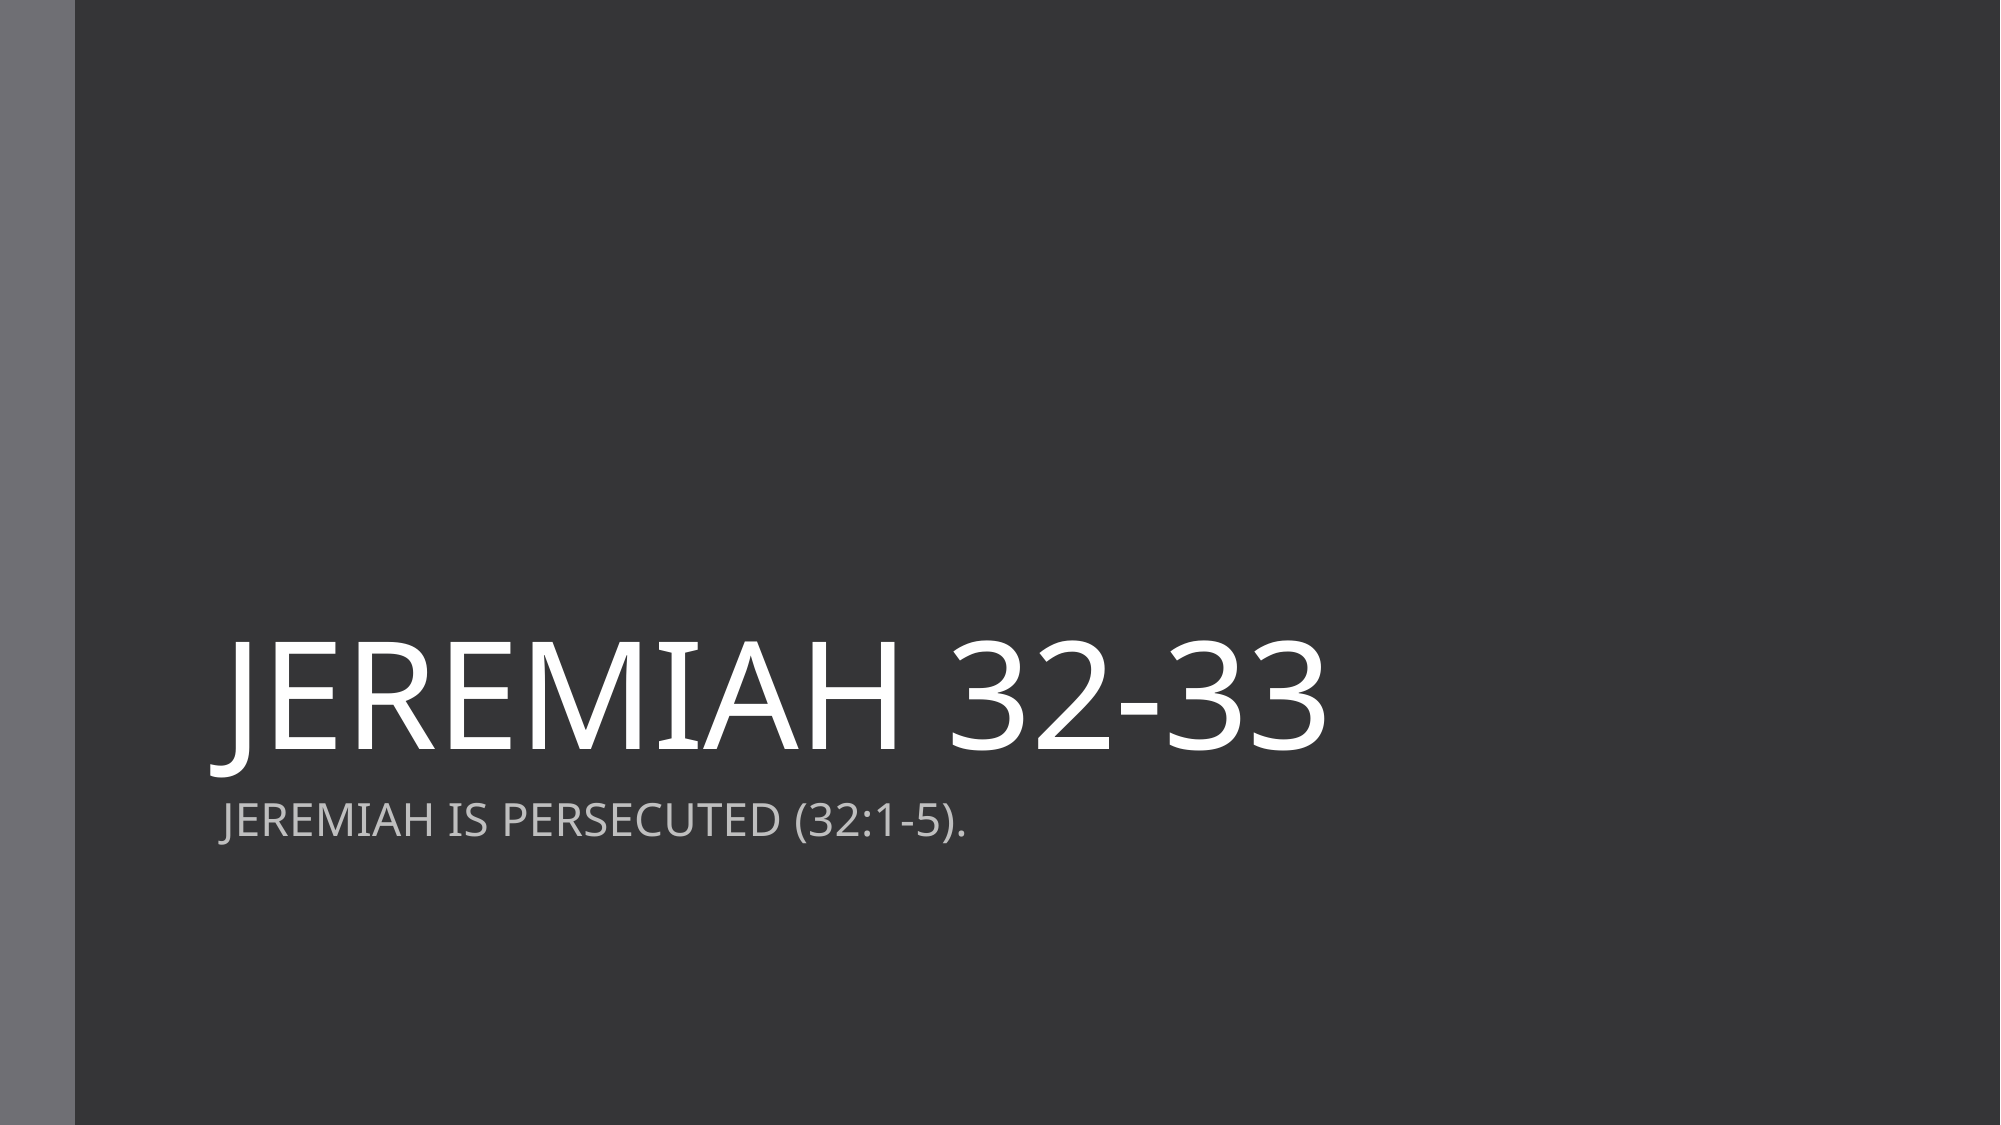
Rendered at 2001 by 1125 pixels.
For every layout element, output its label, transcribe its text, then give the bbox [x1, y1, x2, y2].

title JEREMIAH 32-33 [206, 124, 1752, 787]
subtitle JEREMIAH IS PERSECUTED (32:1-5). [206, 787, 1752, 1066]
